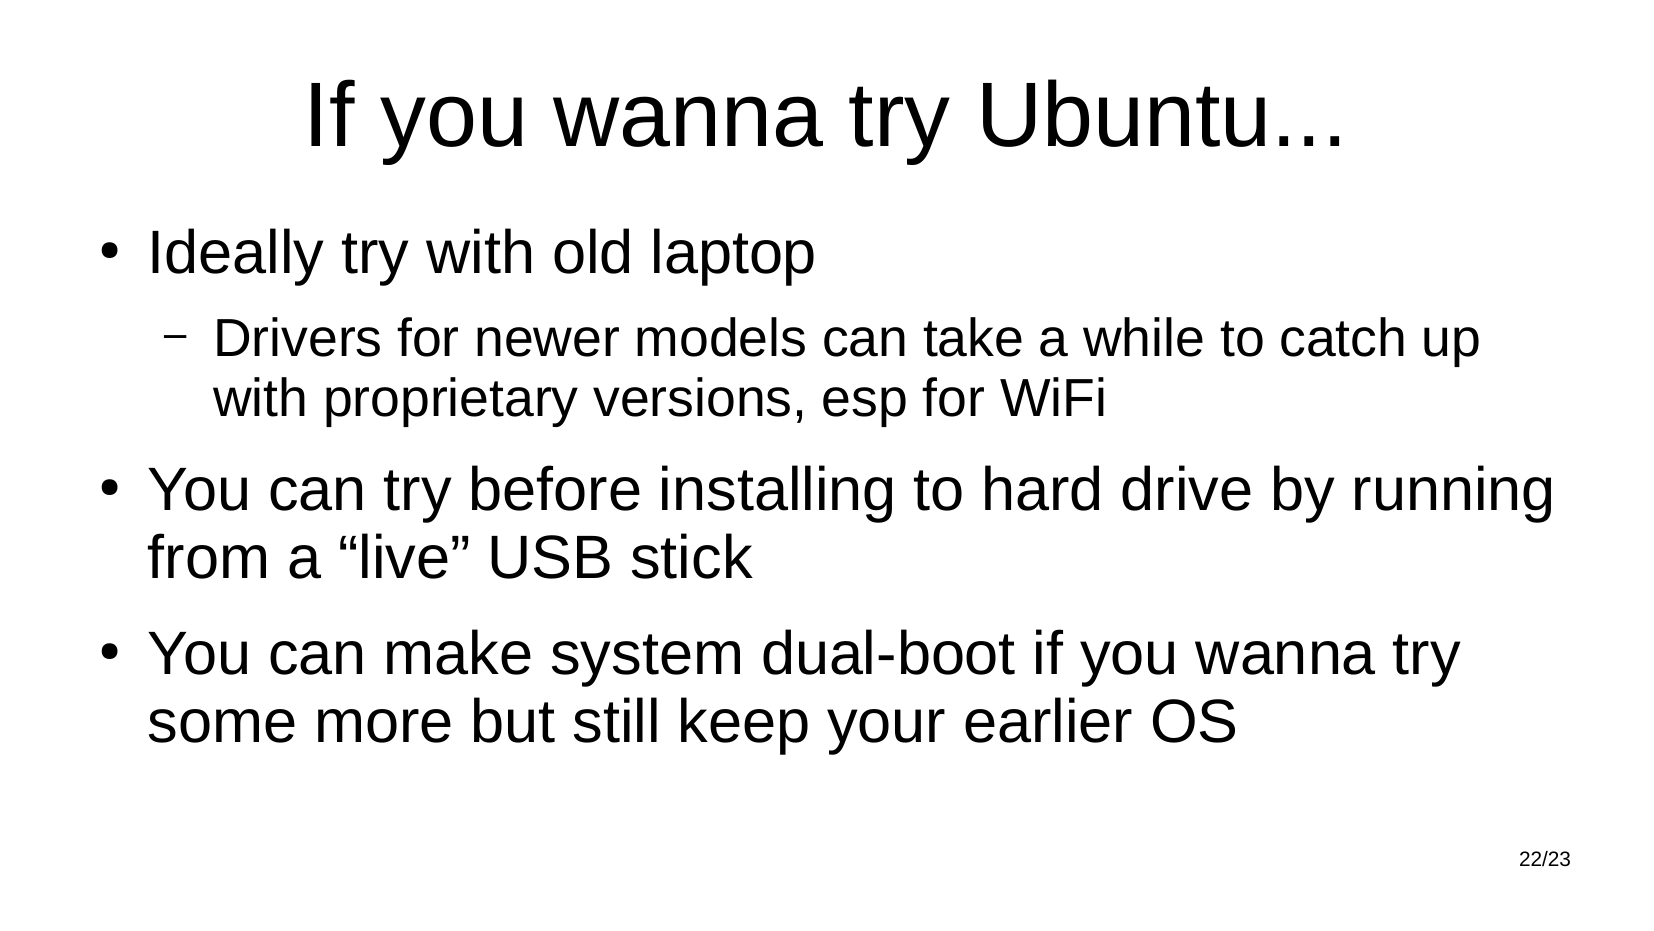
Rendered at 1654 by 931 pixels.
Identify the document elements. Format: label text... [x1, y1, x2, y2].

list Ideally try with old laptop Drivers for newer models can take a while to catch up with proprietary versions, esp for WiFi You can try before installing to hard drive by running from a “live” USB stick You can make system dual-boot if you wanna try some more but still keep your earlier OS [82, 217, 1571, 758]
title If you wanna try Ubuntu... [82, 37, 1571, 193]
